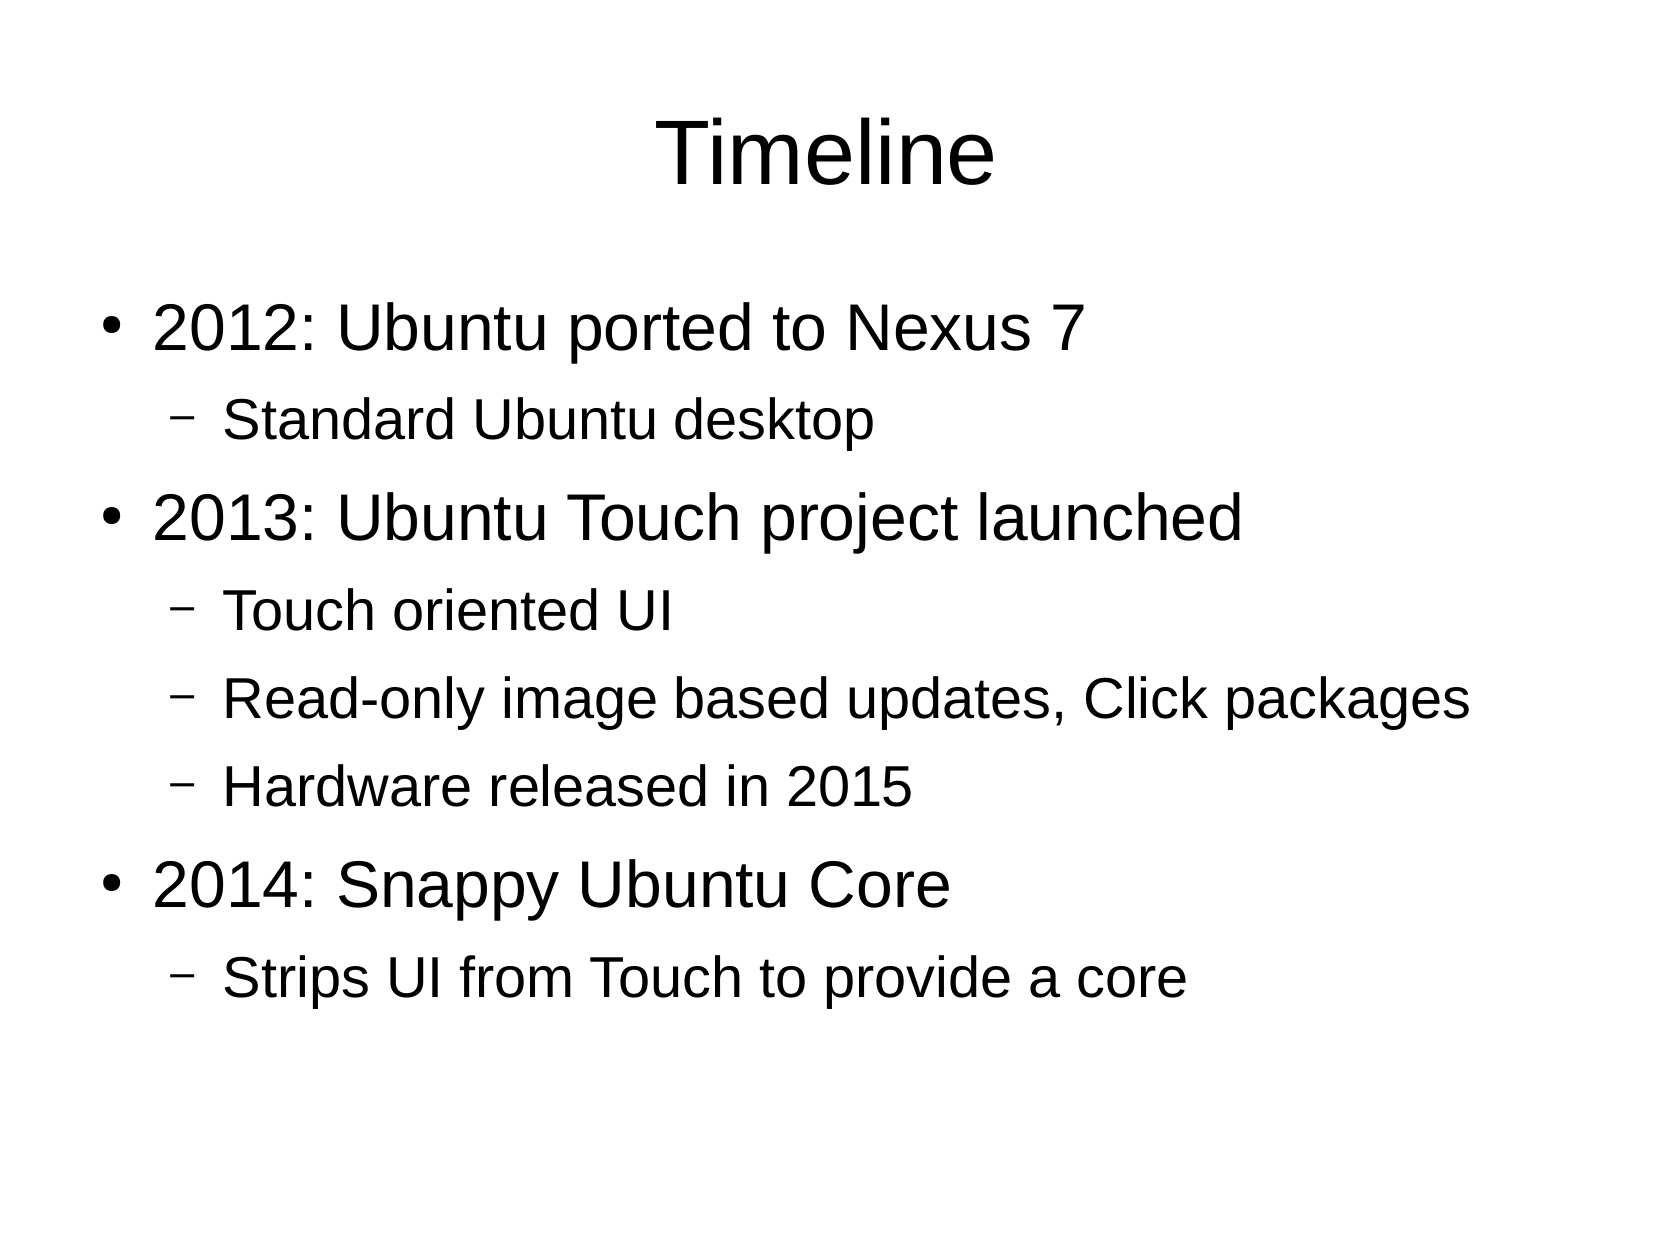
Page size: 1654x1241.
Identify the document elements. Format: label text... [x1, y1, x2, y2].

list 2012: Ubuntu ported to Nexus 7 Standard Ubuntu desktop 2013: Ubuntu Touch project launched Touch oriented UI Read-only image based updates, Click packages Hardware released in 2015 2014: Snappy Ubuntu Core Strips UI from Touch to provide a core [82, 290, 1571, 1010]
title Timeline [82, 49, 1571, 257]
